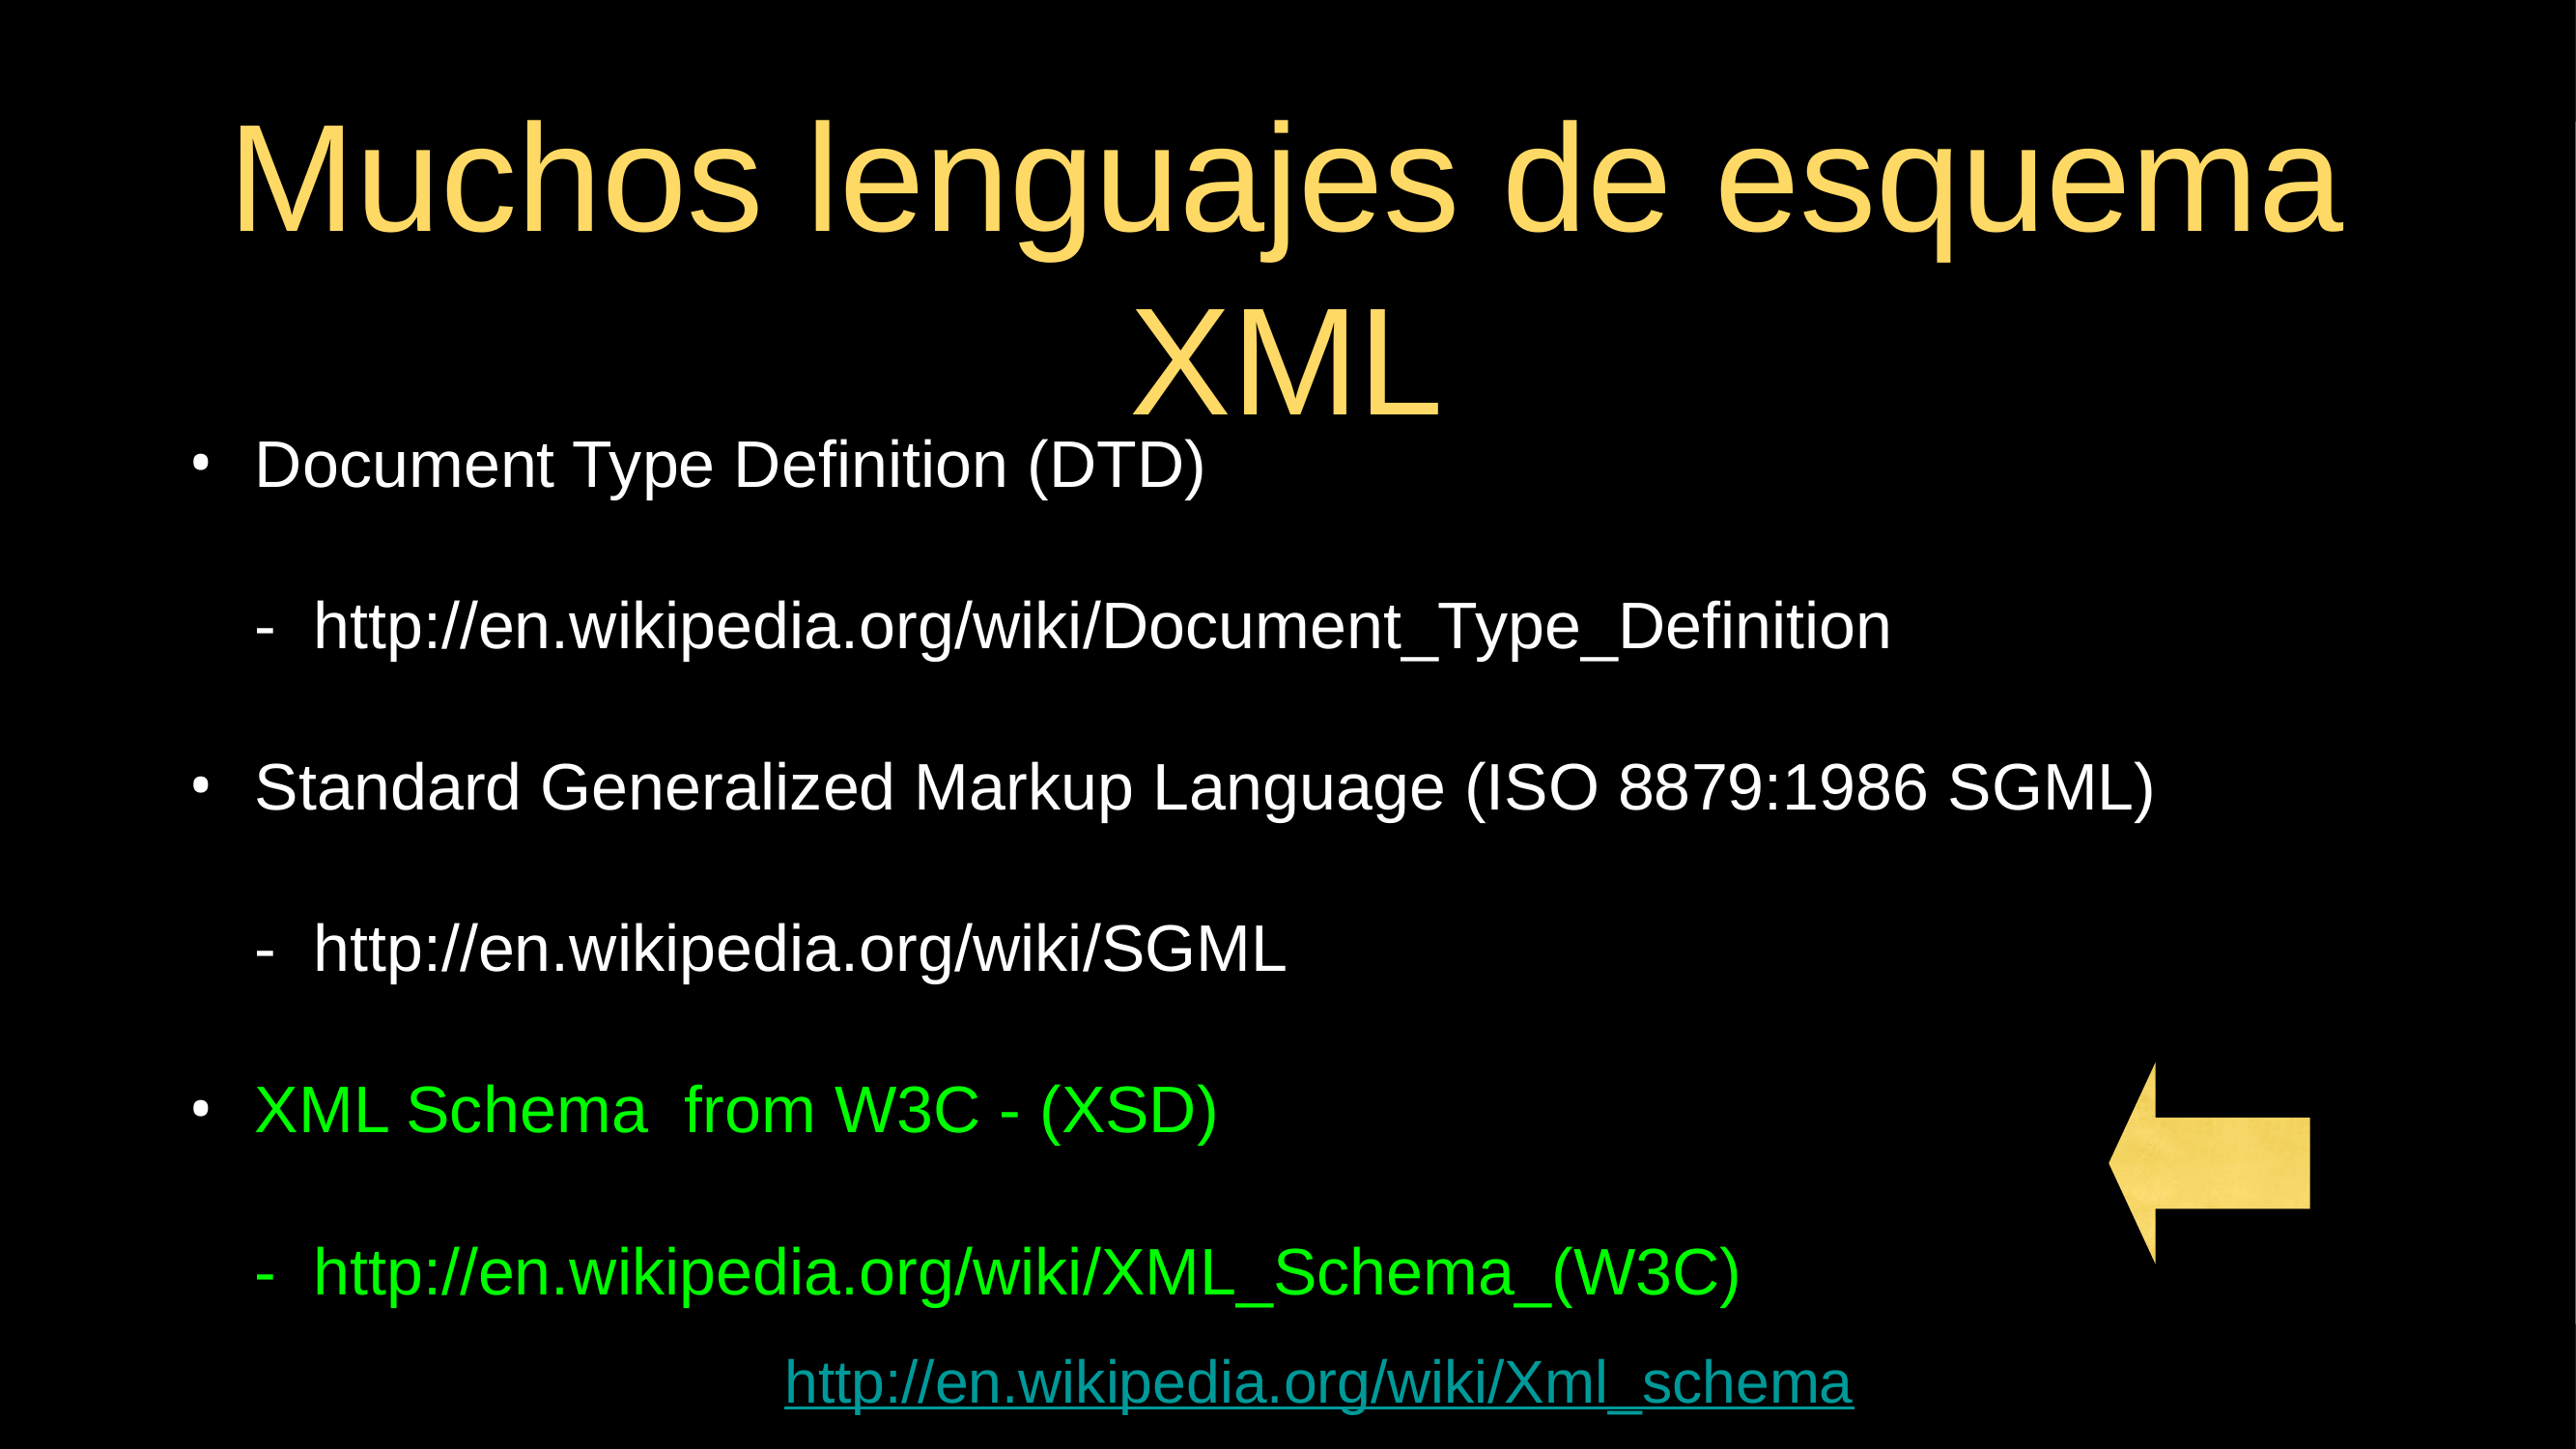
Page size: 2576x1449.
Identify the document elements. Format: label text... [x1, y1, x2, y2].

text_box [2109, 1063, 2310, 1264]
text_box http://en.wikipedia.org/wiki/Xml_schema [756, 1336, 1883, 1422]
list Document Type Definition (DTD) - http://en.wikipedia.org/wiki/Document_Type_Definition Standard Generalized Markup Language (ISO 8879:1986 SGML) - http://en.wikipedia.org/wiki/SGML XML Schema from W3C - (XSD) - http://en.wikipedia.org/wiki/XML_Schema_(W3C) [183, 412, 2391, 1317]
title Muchos lenguajes de esquema XML [183, 121, 2391, 403]
